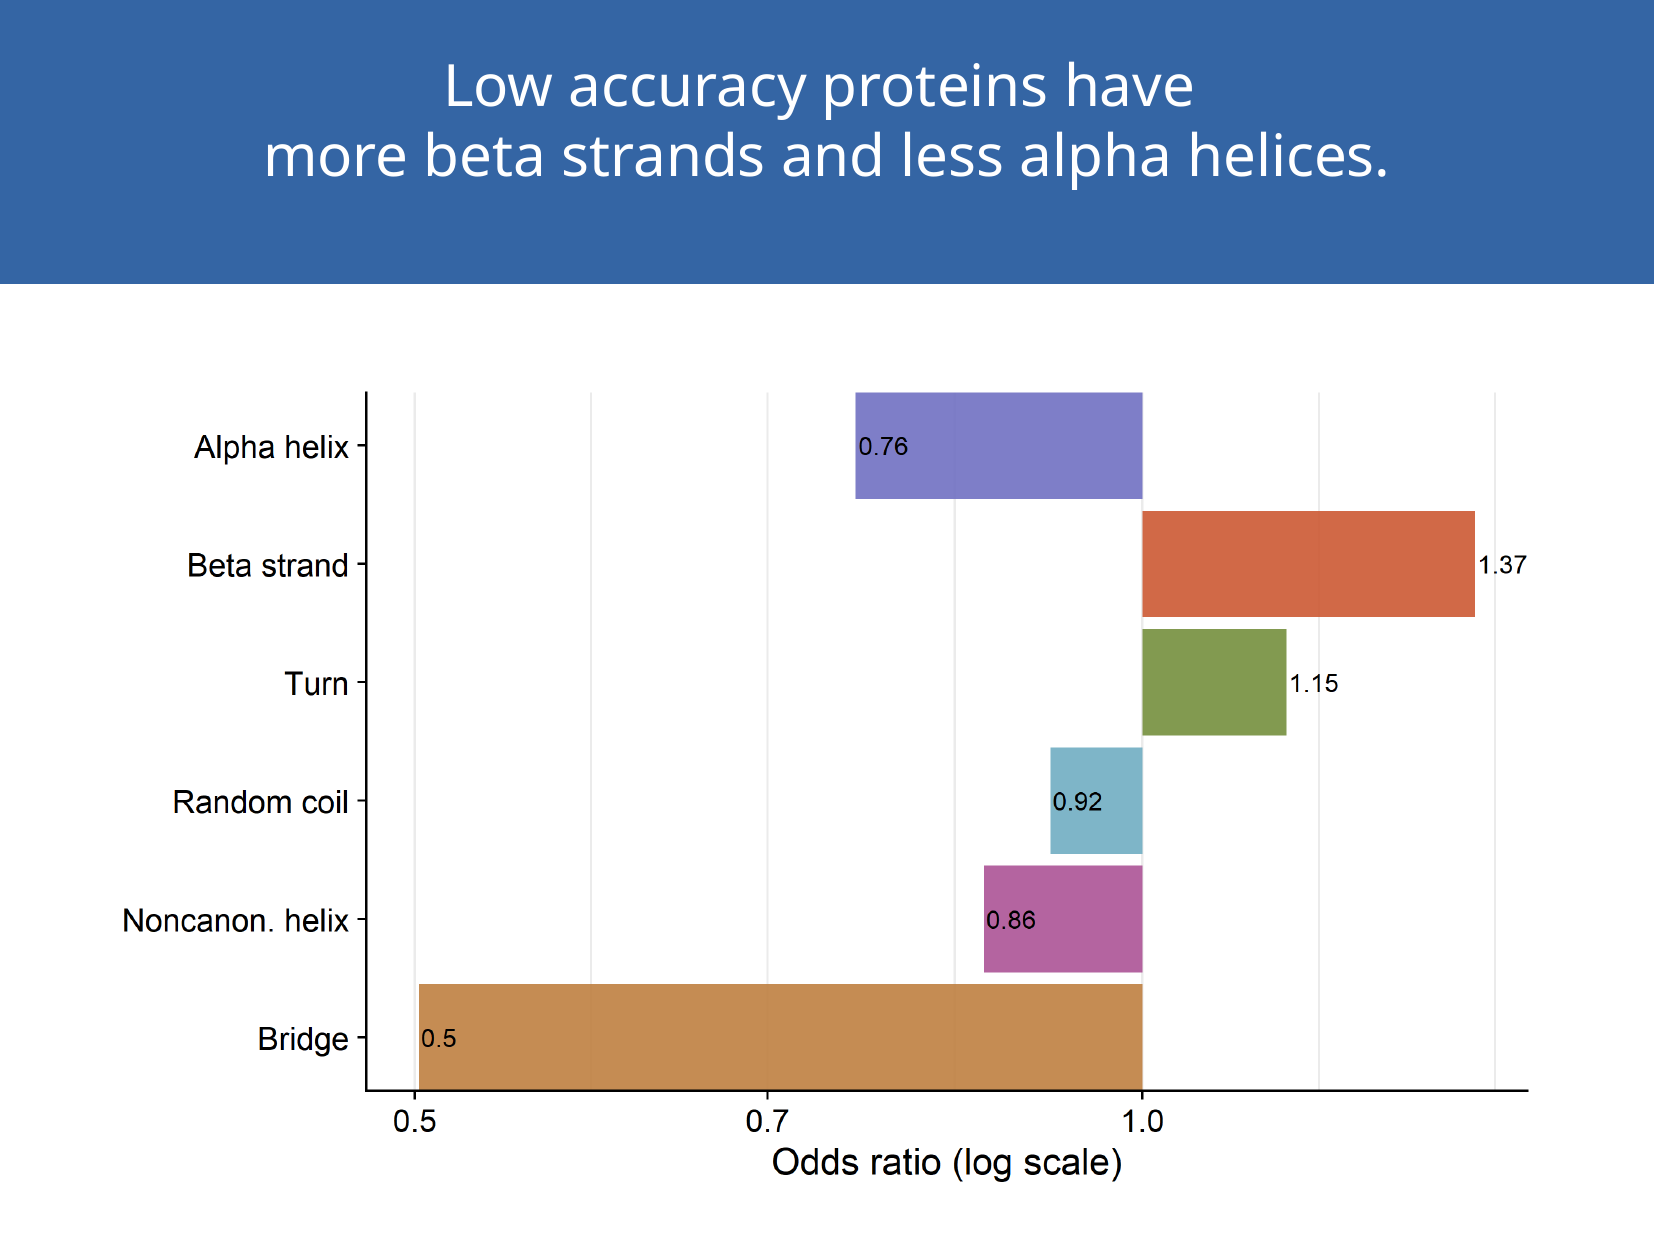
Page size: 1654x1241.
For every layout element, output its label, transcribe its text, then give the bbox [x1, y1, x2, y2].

text_box Low accuracy proteins have more beta strands and less alpha helices. [0, 0, 1654, 284]
picture [60, 374, 1546, 1201]
